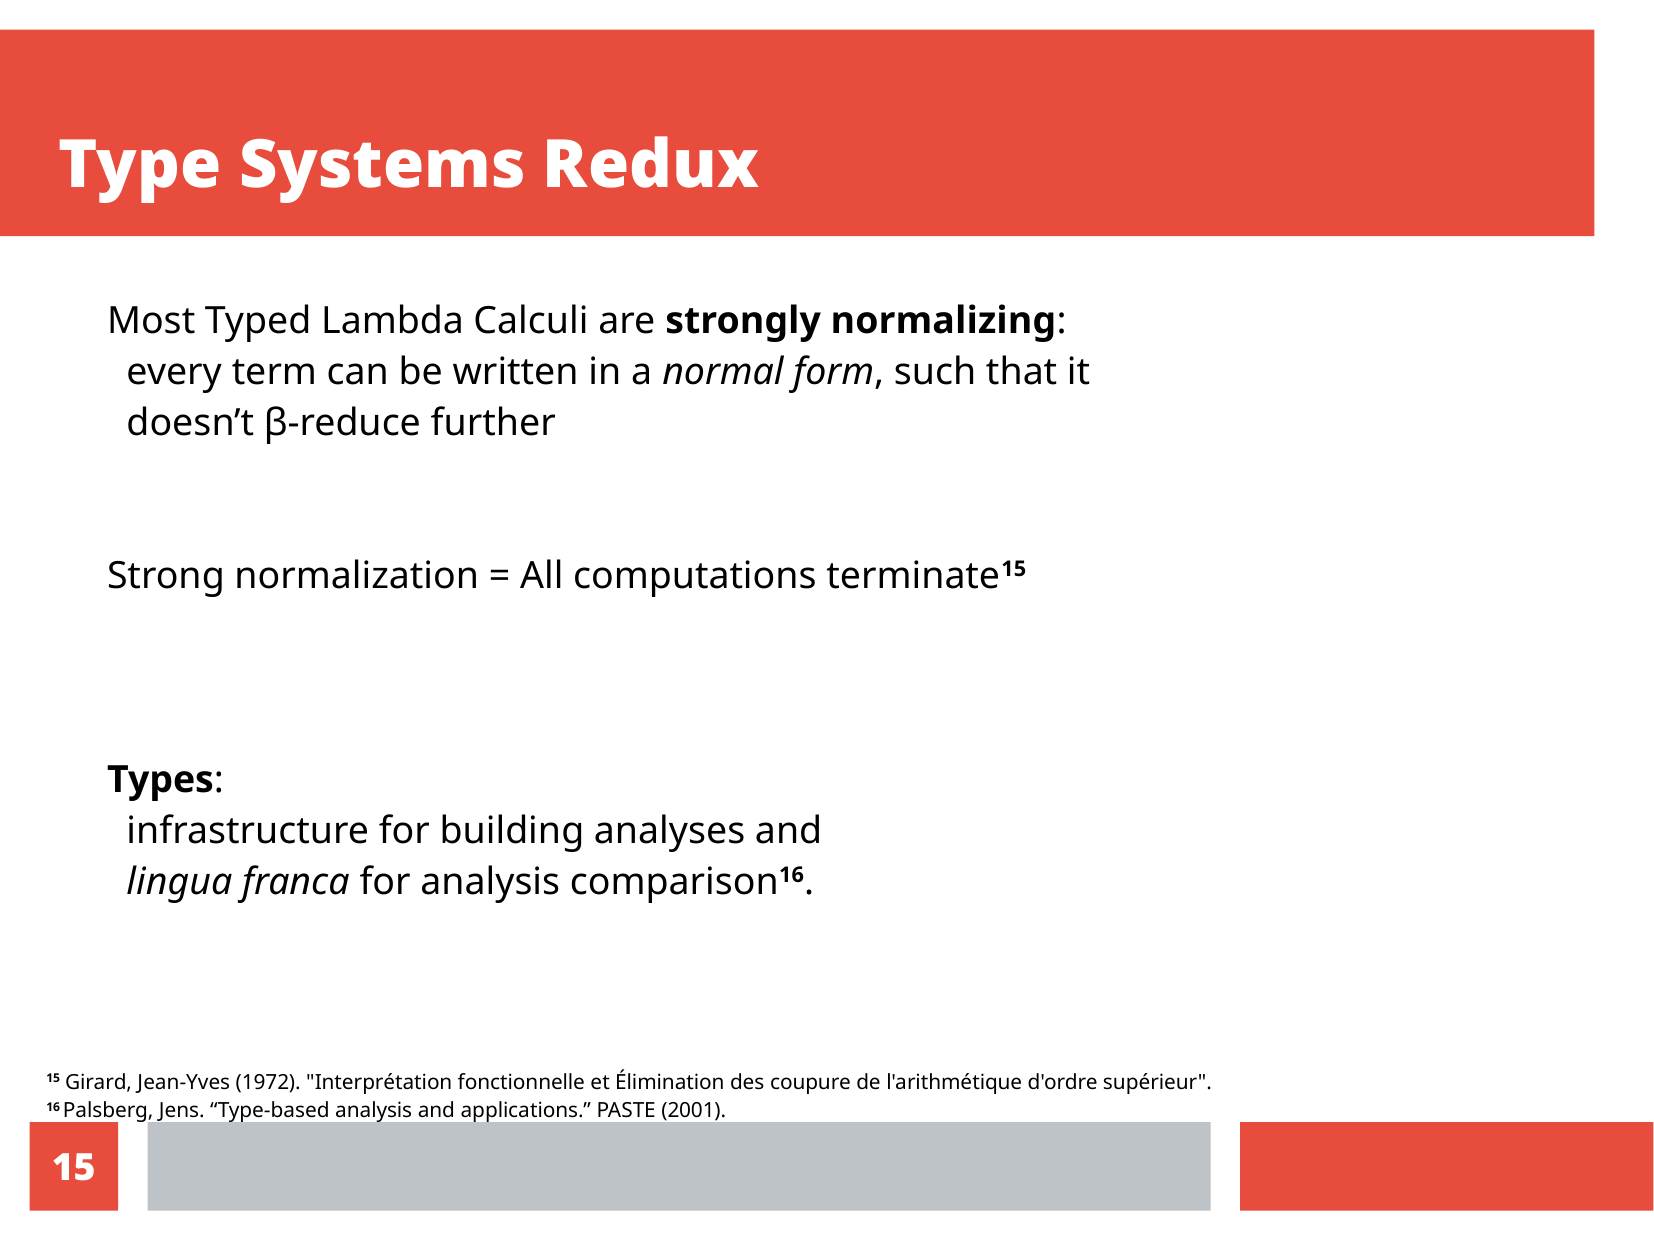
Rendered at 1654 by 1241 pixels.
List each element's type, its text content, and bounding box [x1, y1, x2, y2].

title Type Systems Redux [59, 59, 1595, 207]
text_box Most Typed Lambda Calculi are strongly normalizing: every term can be written in a normal form, such that it doesn’t β-reduce further Strong normalization = All computations terminate15 Types: infrastructure for building analyses and lingua franca for analysis comparison16. [92, 285, 1211, 824]
text_box 15 Girard, Jean-Yves (1972). "Interprétation fonctionnelle et Élimination des coupure de l'arithmétique d'ordre supérieur". 16 Palsberg, Jens. “Type-based analysis and applications.” PASTE (2001). [31, 1059, 1316, 1124]
